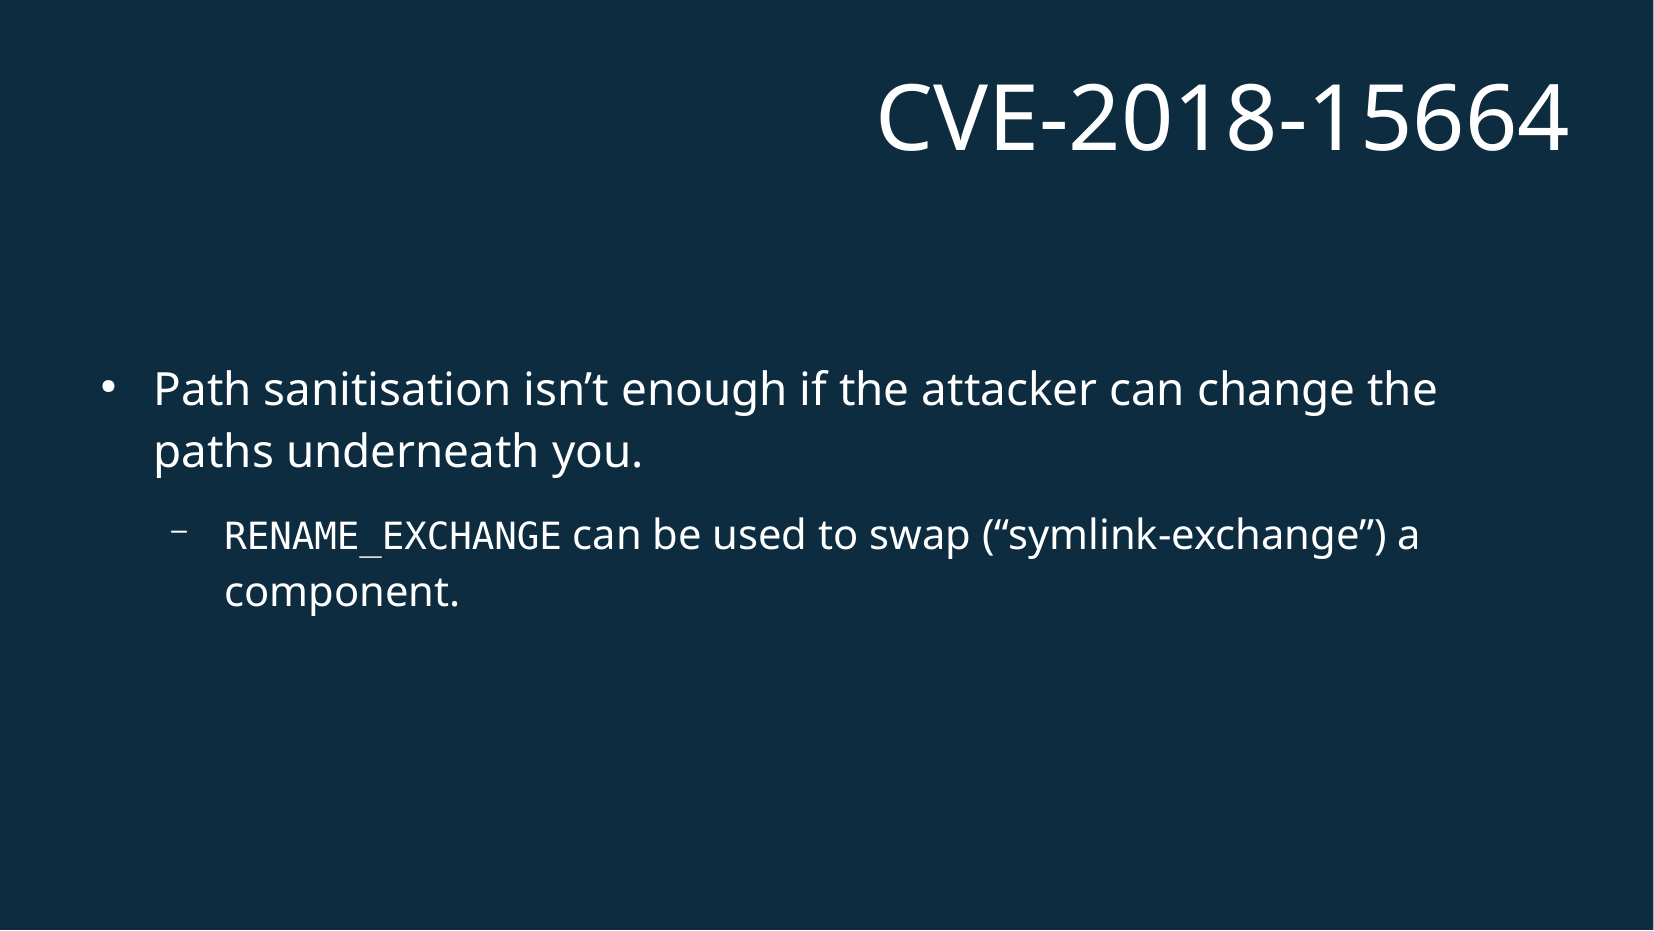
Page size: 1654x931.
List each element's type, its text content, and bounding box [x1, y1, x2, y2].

list Path sanitisation isn’t enough if the attacker can change the paths underneath you. RENAME_EXCHANGE can be used to swap (“symlink-exchange”) a component. [82, 217, 1571, 758]
title CVE-2018-15664 [82, 37, 1571, 193]
